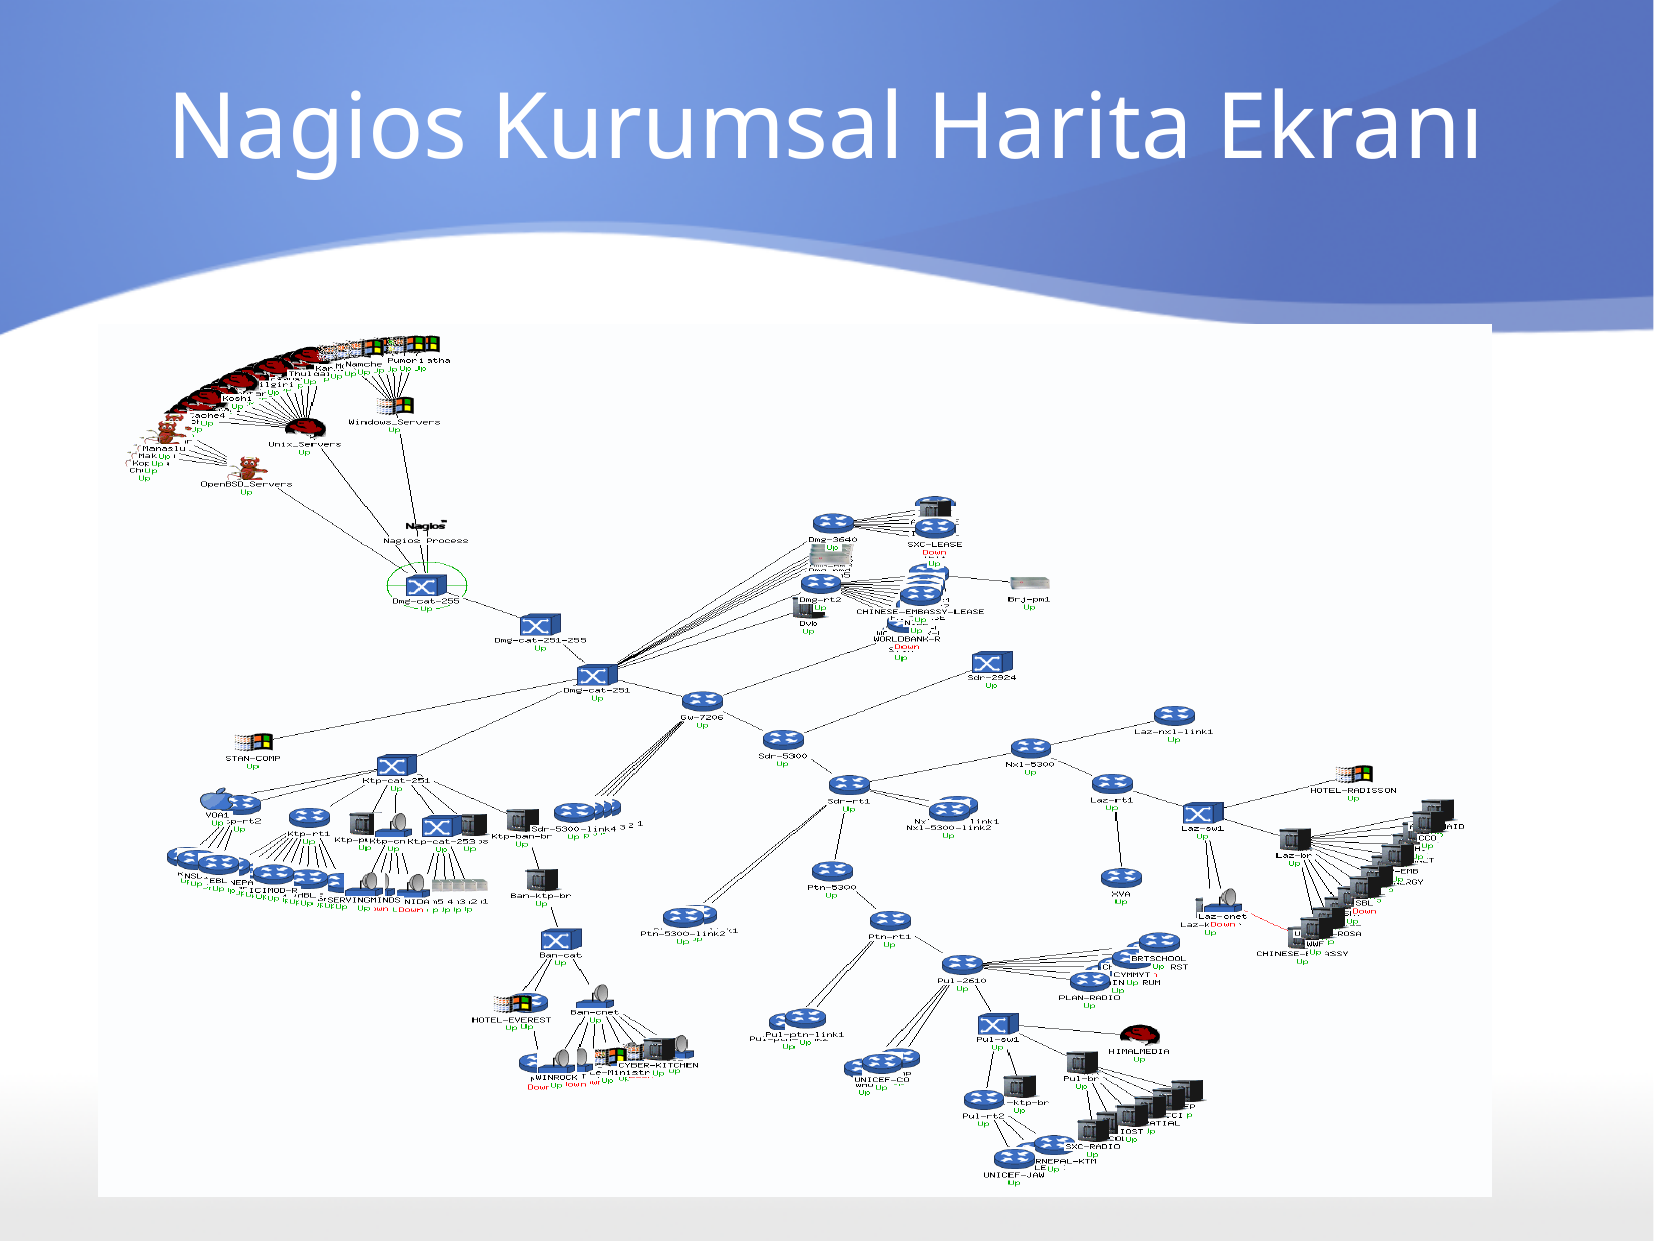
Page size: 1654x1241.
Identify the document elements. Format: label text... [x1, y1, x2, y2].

picture [0, 0, 1654, 1241]
title Nagios Kurumsal Harita Ekranı [82, 19, 1571, 228]
